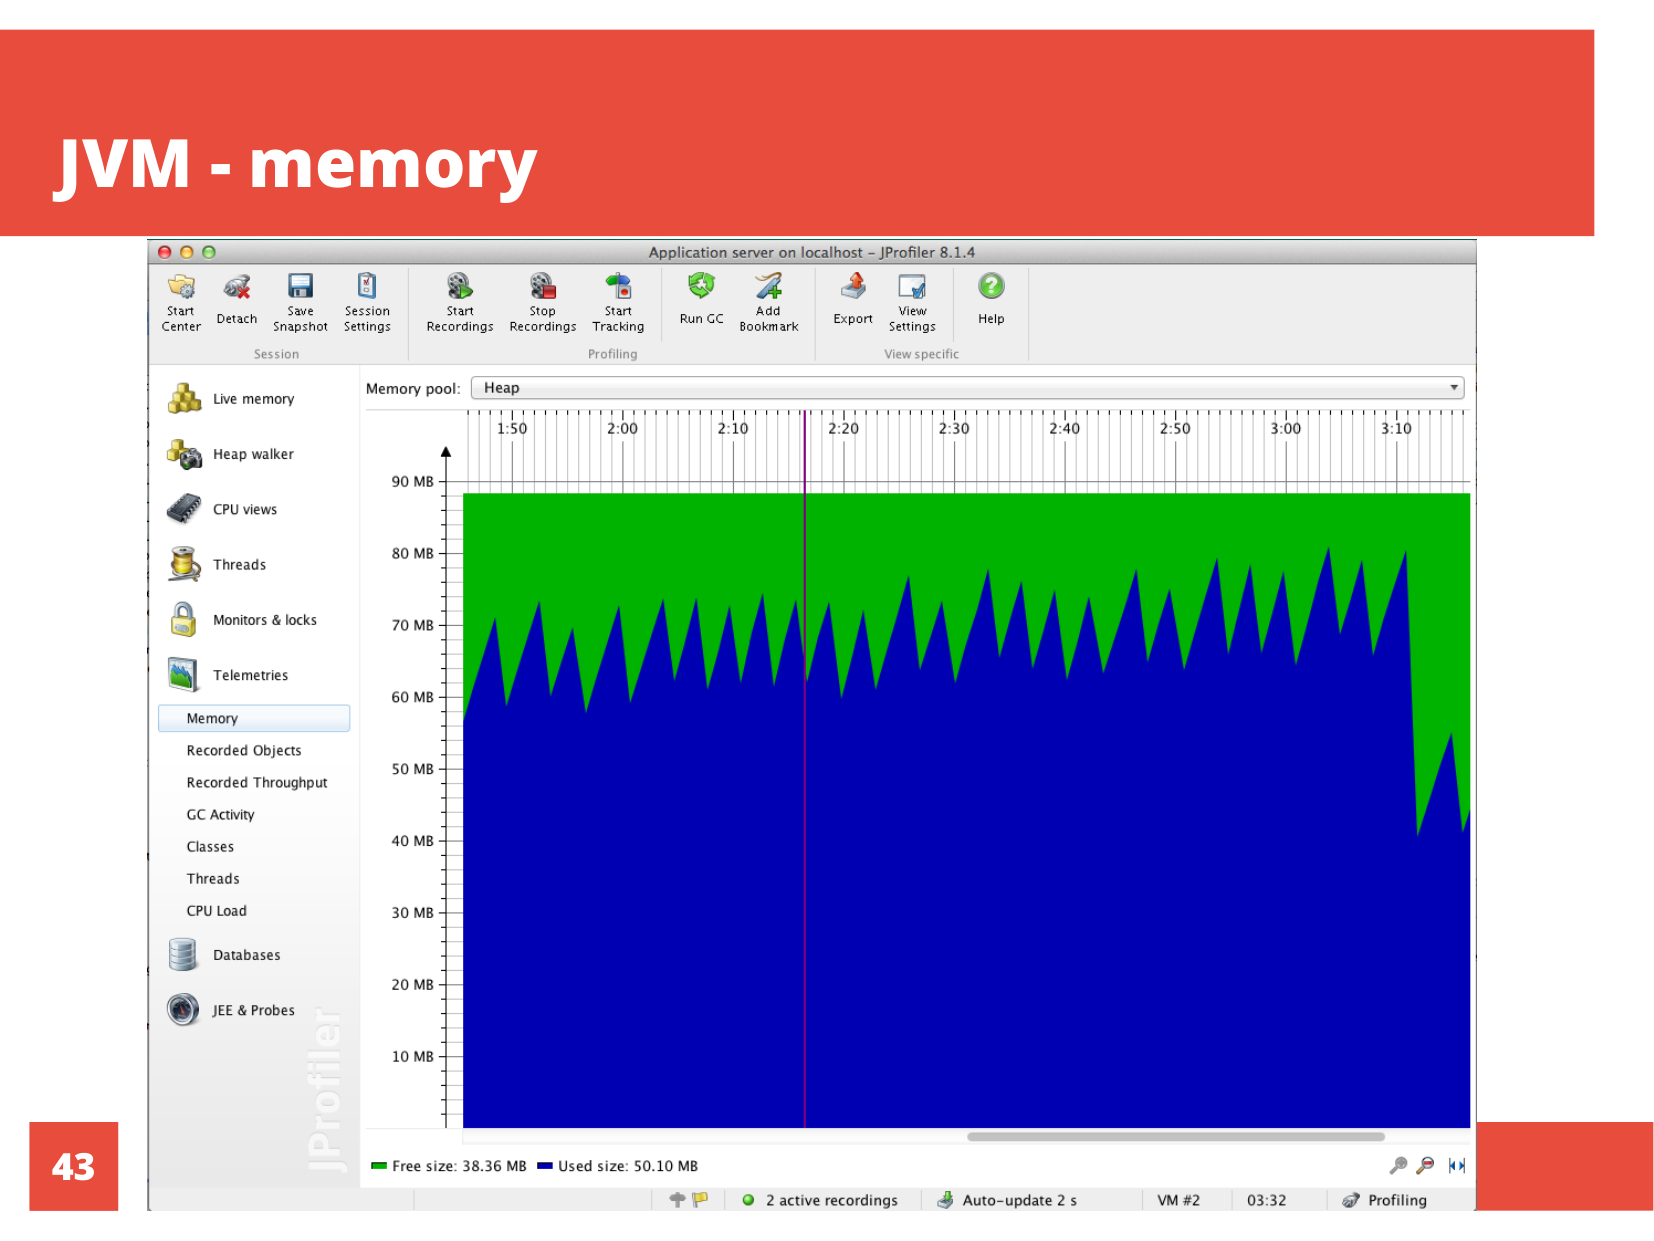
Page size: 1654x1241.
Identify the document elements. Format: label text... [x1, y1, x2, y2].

title JVM - memory [59, 59, 1595, 207]
picture [147, 239, 1477, 1211]
